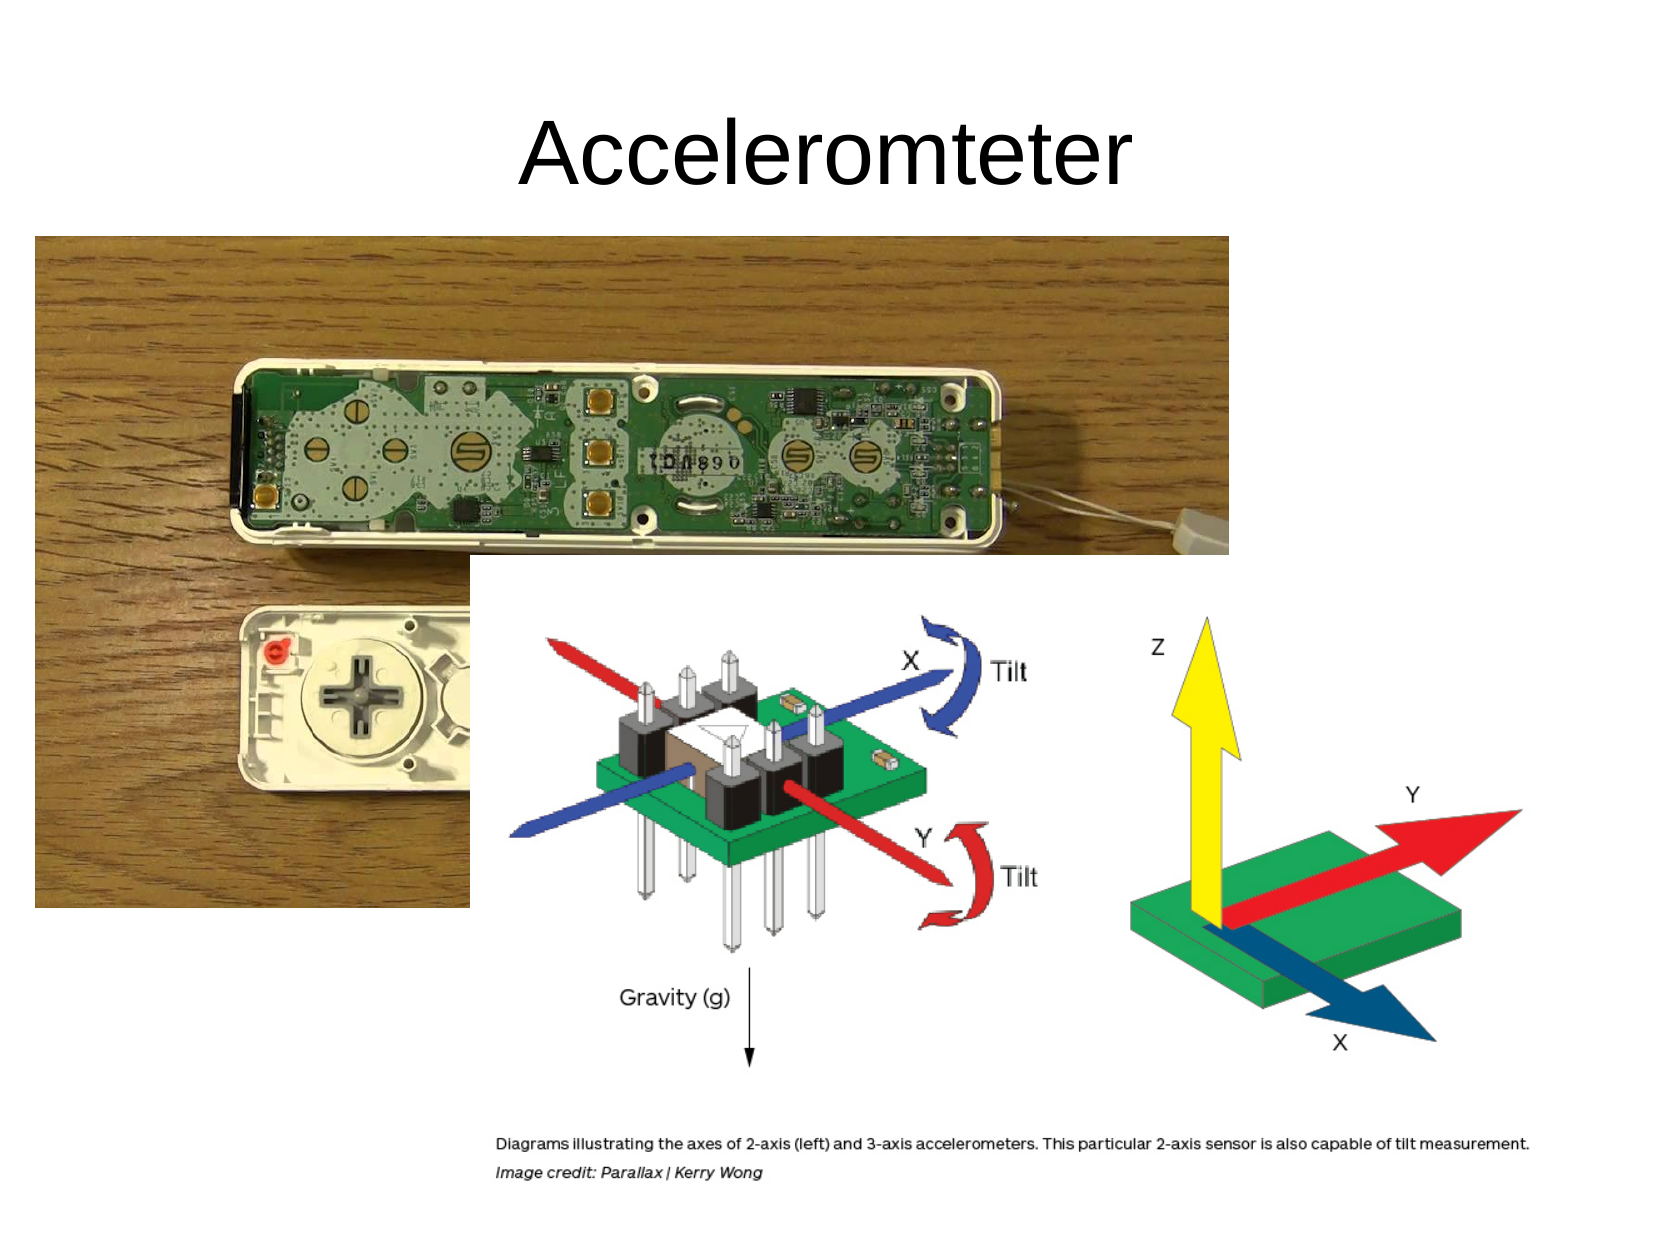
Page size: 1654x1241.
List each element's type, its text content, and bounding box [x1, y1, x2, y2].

picture [35, 236, 1642, 1207]
title Acceleromteter [82, 49, 1571, 257]
